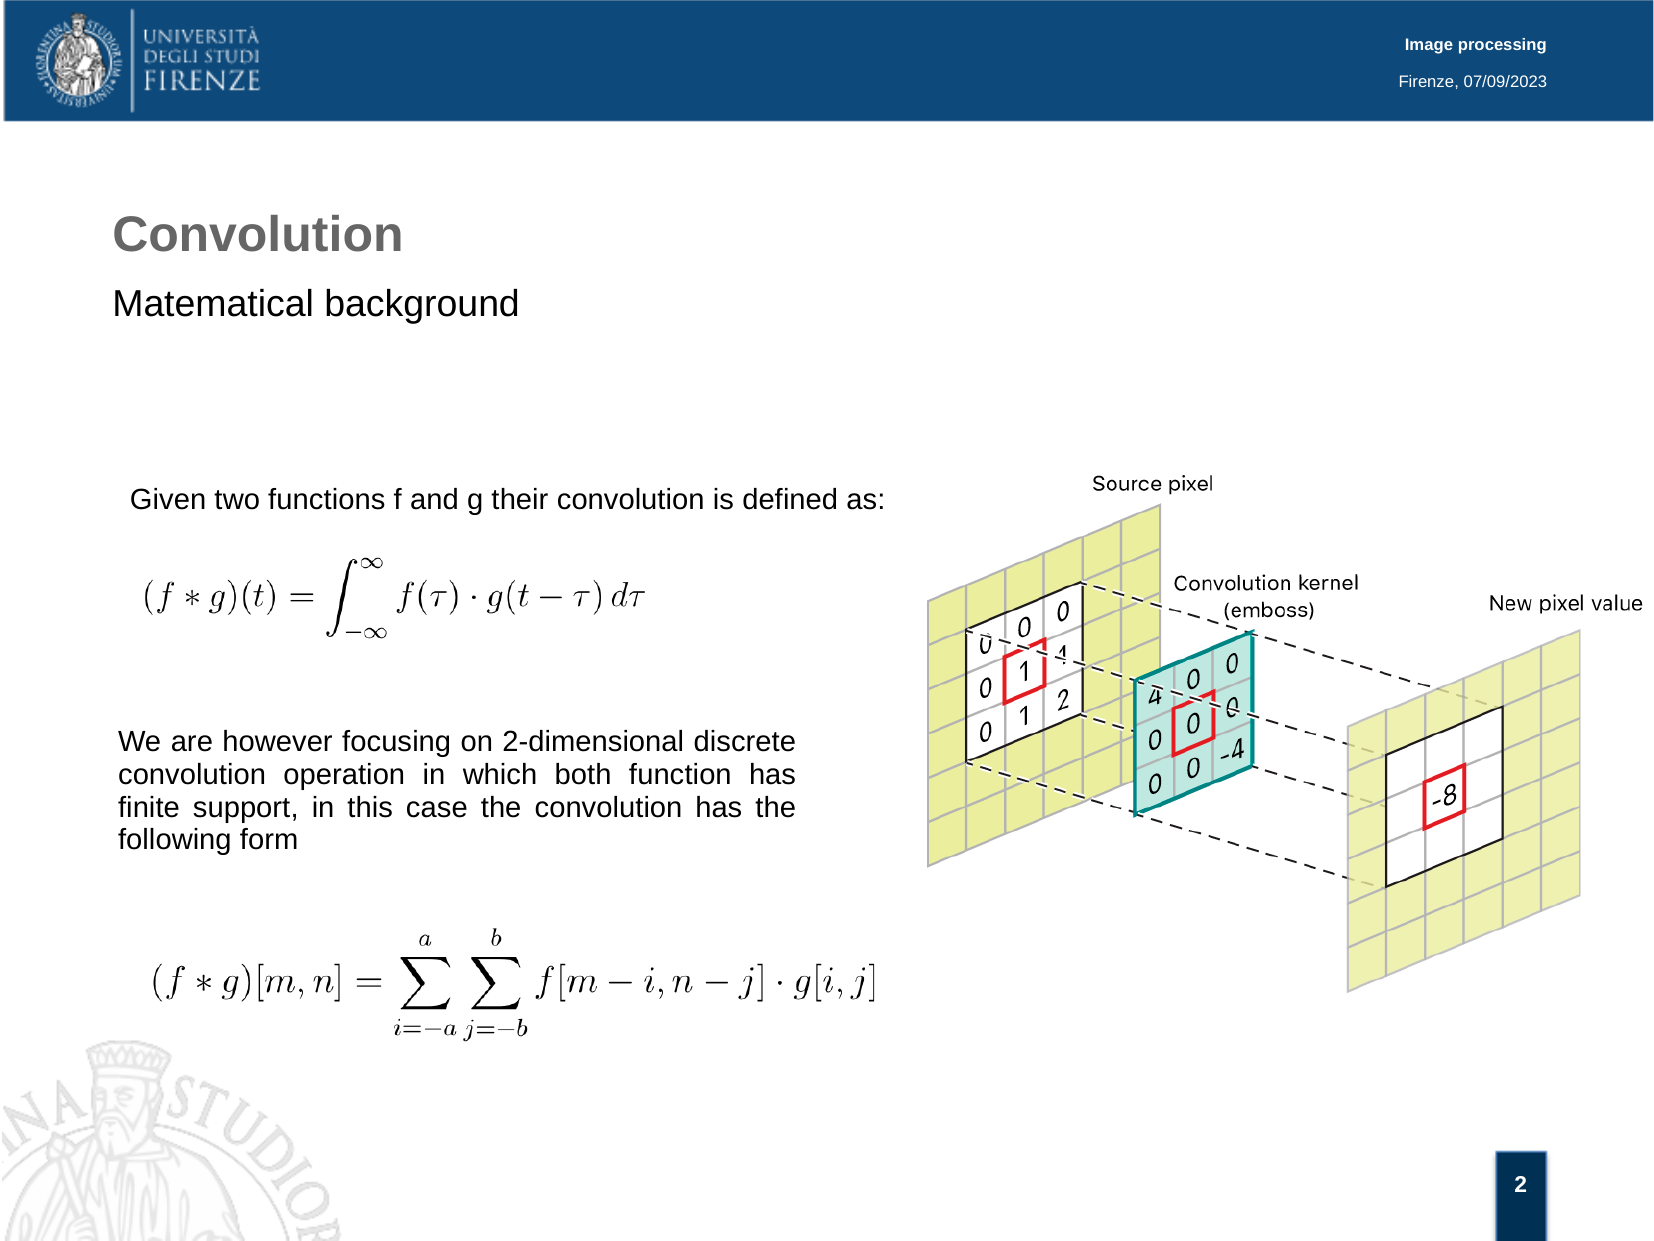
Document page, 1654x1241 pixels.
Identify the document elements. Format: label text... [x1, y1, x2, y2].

picture [2, 0, 1654, 1241]
text_box Convolution Matematical background [112, 178, 975, 325]
text_box Image processing Firenze, 07/09/2023 [685, 24, 1548, 102]
text_box 2 [1505, 1160, 1536, 1208]
text_box We are however focusing on 2-dimensional discrete convolution operation in which both function has finite support, in this case the convolution has the following form [118, 666, 798, 916]
text_box Given two functions f and g their convolution is defined as: [129, 442, 916, 556]
